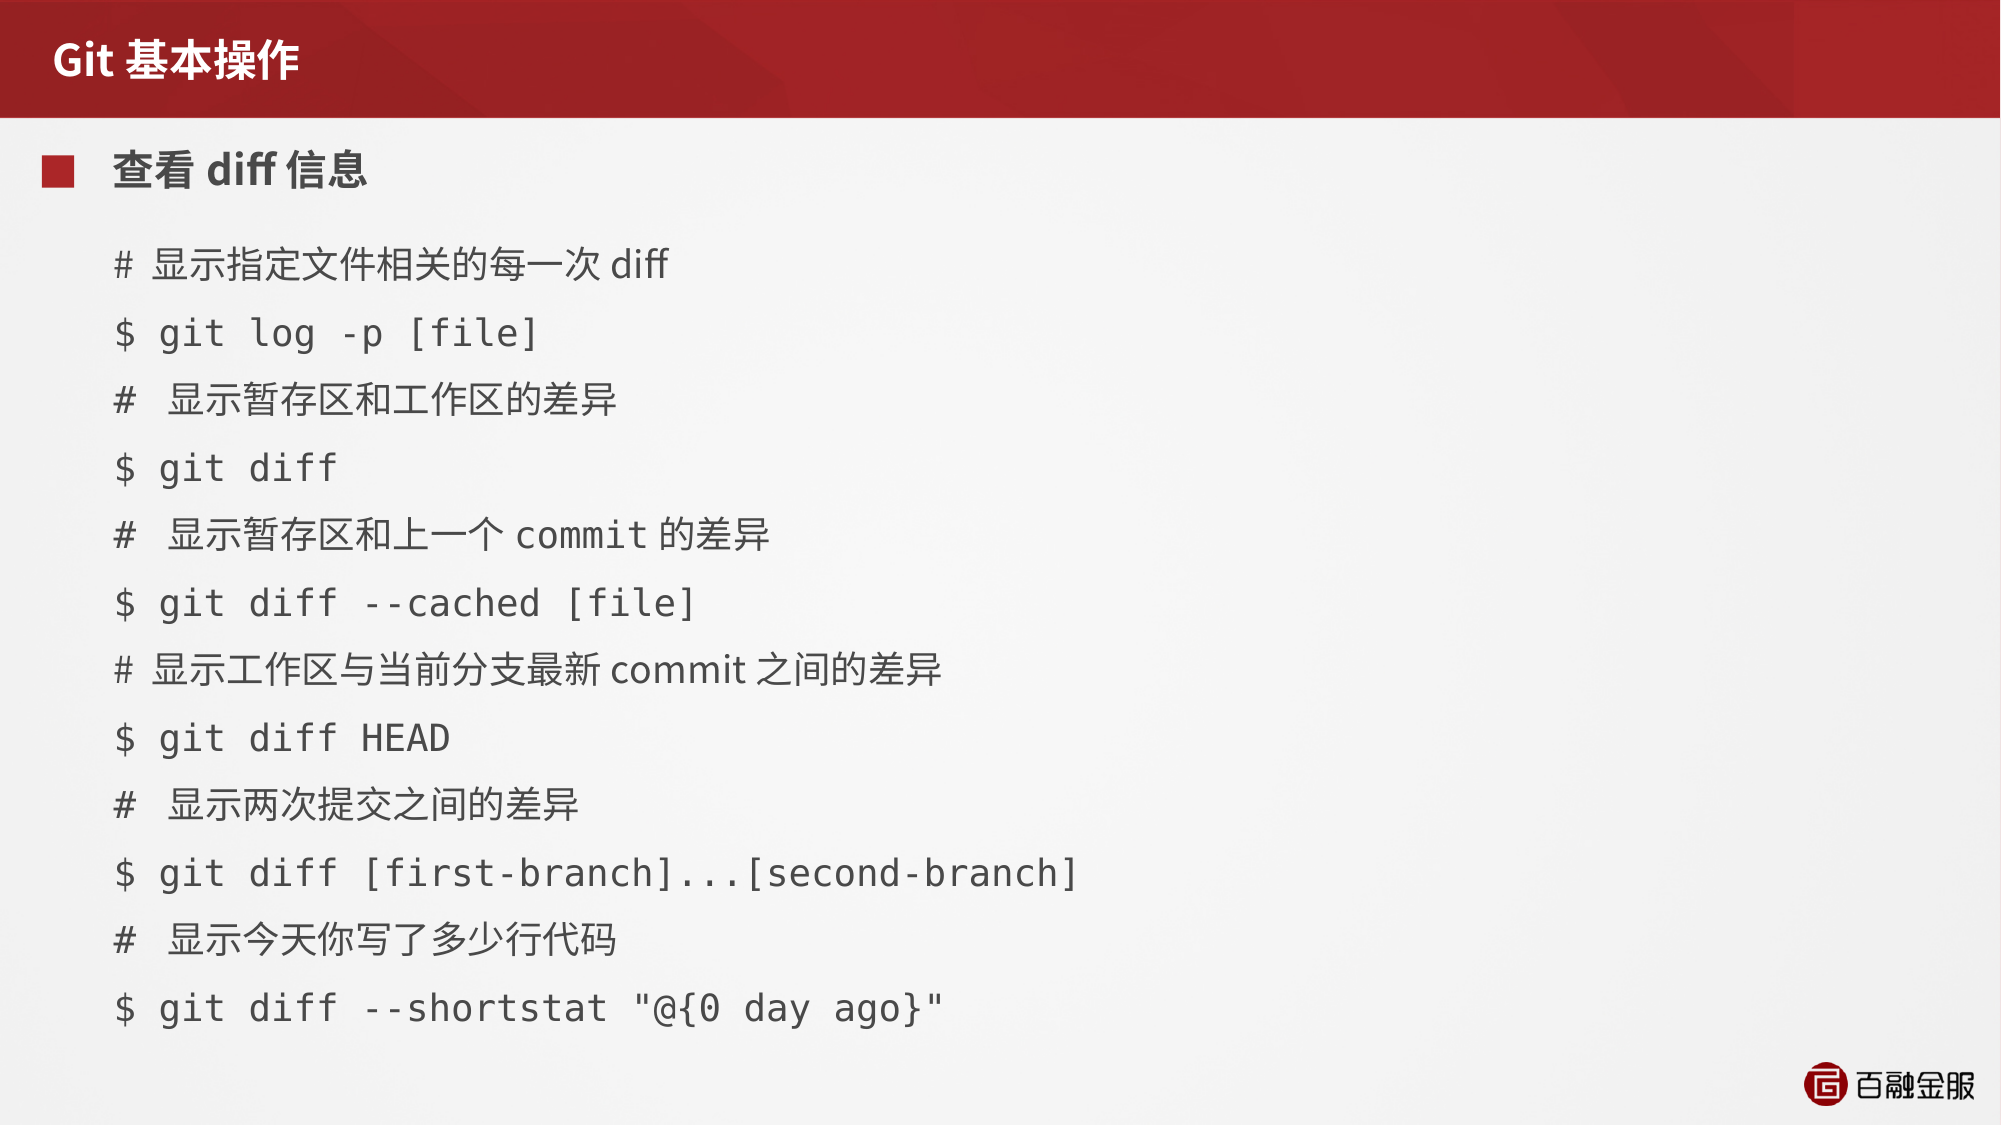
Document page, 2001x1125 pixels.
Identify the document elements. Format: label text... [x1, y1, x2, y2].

picture [0, 0, 2001, 1125]
text_box 查看diff信息 [97, 135, 1911, 205]
text_box Git基本操作 [37, 24, 1944, 94]
text_box # 显示指定文件相关的每一次diff $ git log -p [file] # 显示暂存区和工作区的差异 $ git diff # 显示暂存区和上一个commit的差异 $ git diff --cached [file] # 显示工作区与当前分支最新commit之间的差异 $ git diff HEAD # 显示两次提交之间的差异 $ git diff [first-branch]...[second-branch] # 显示今天你写了多少行代码 $ git diff --shortstat "@{0 day ago}" [98, 211, 1939, 1099]
text_box [41, 155, 75, 188]
